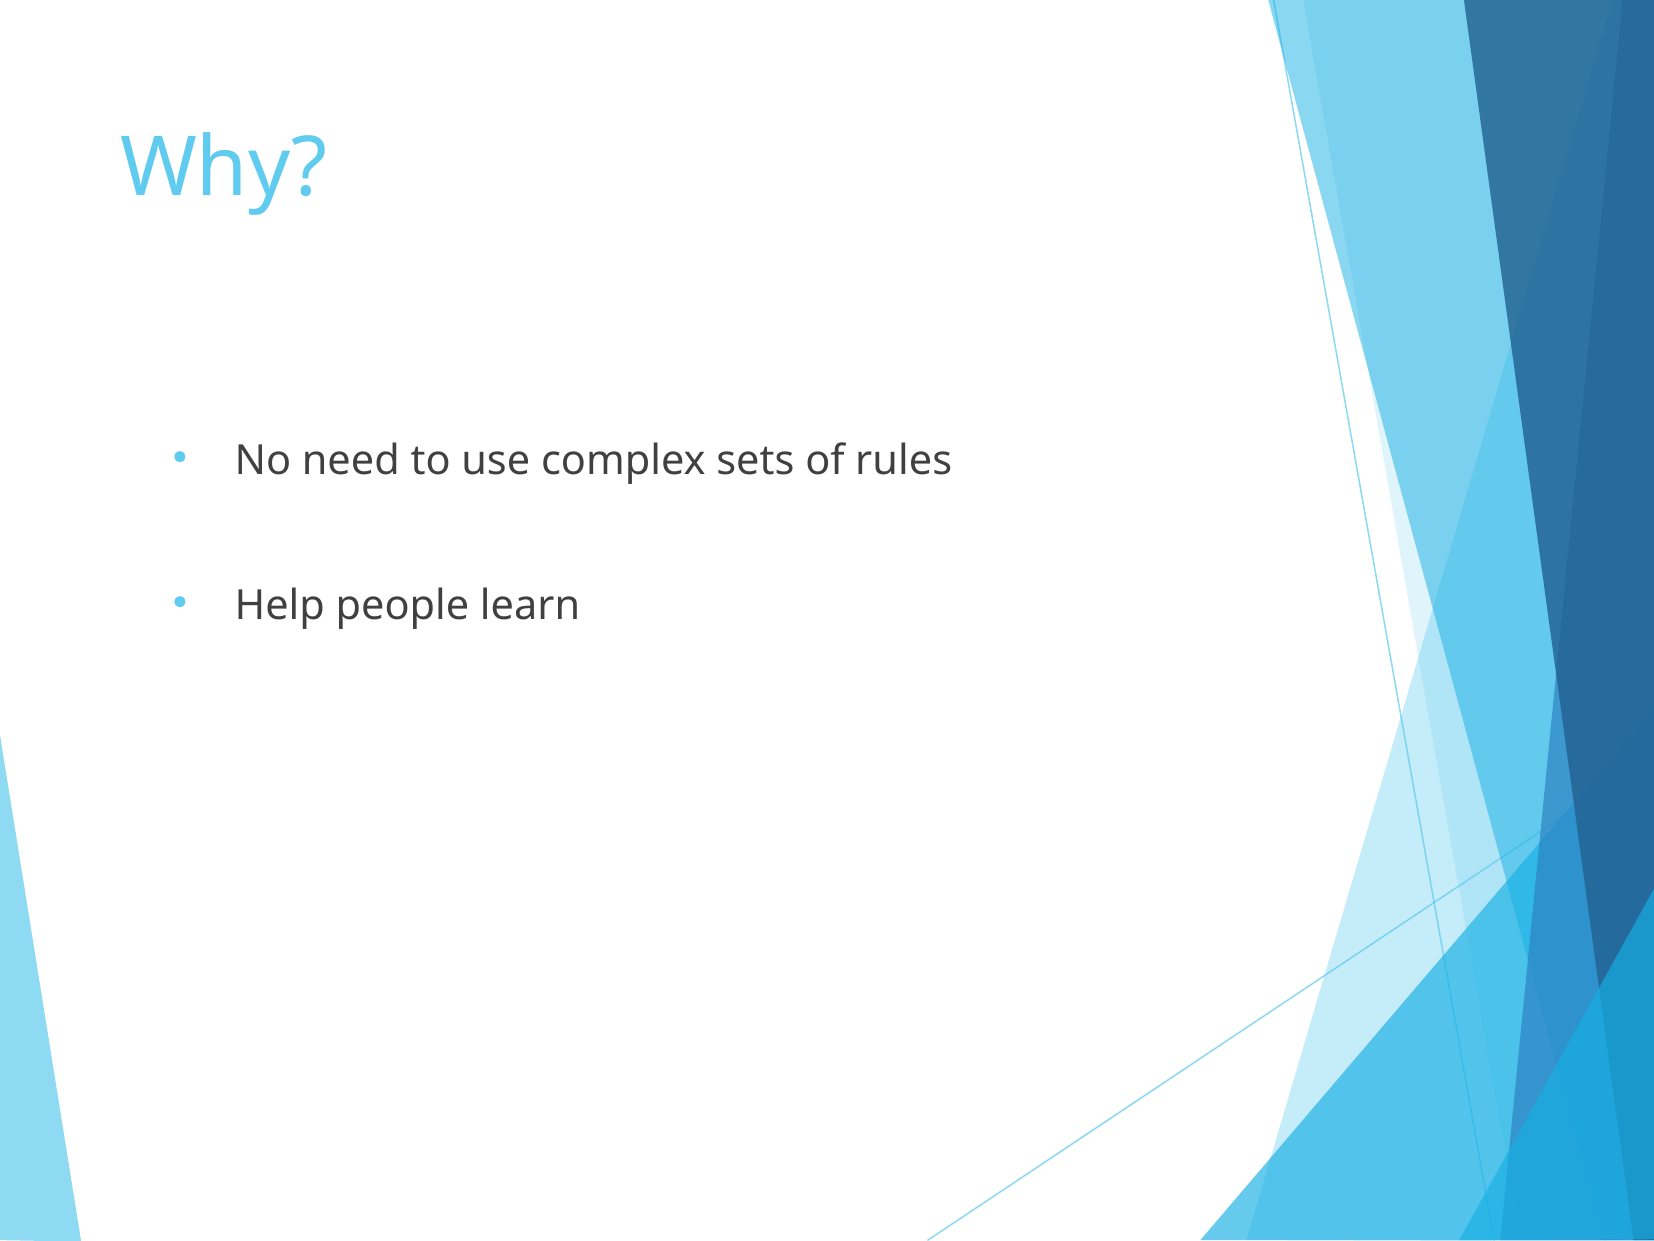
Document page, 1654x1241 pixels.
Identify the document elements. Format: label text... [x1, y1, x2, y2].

title Why? [105, 105, 931, 313]
list No need to use complex sets of rules Help people learn [157, 352, 1283, 893]
